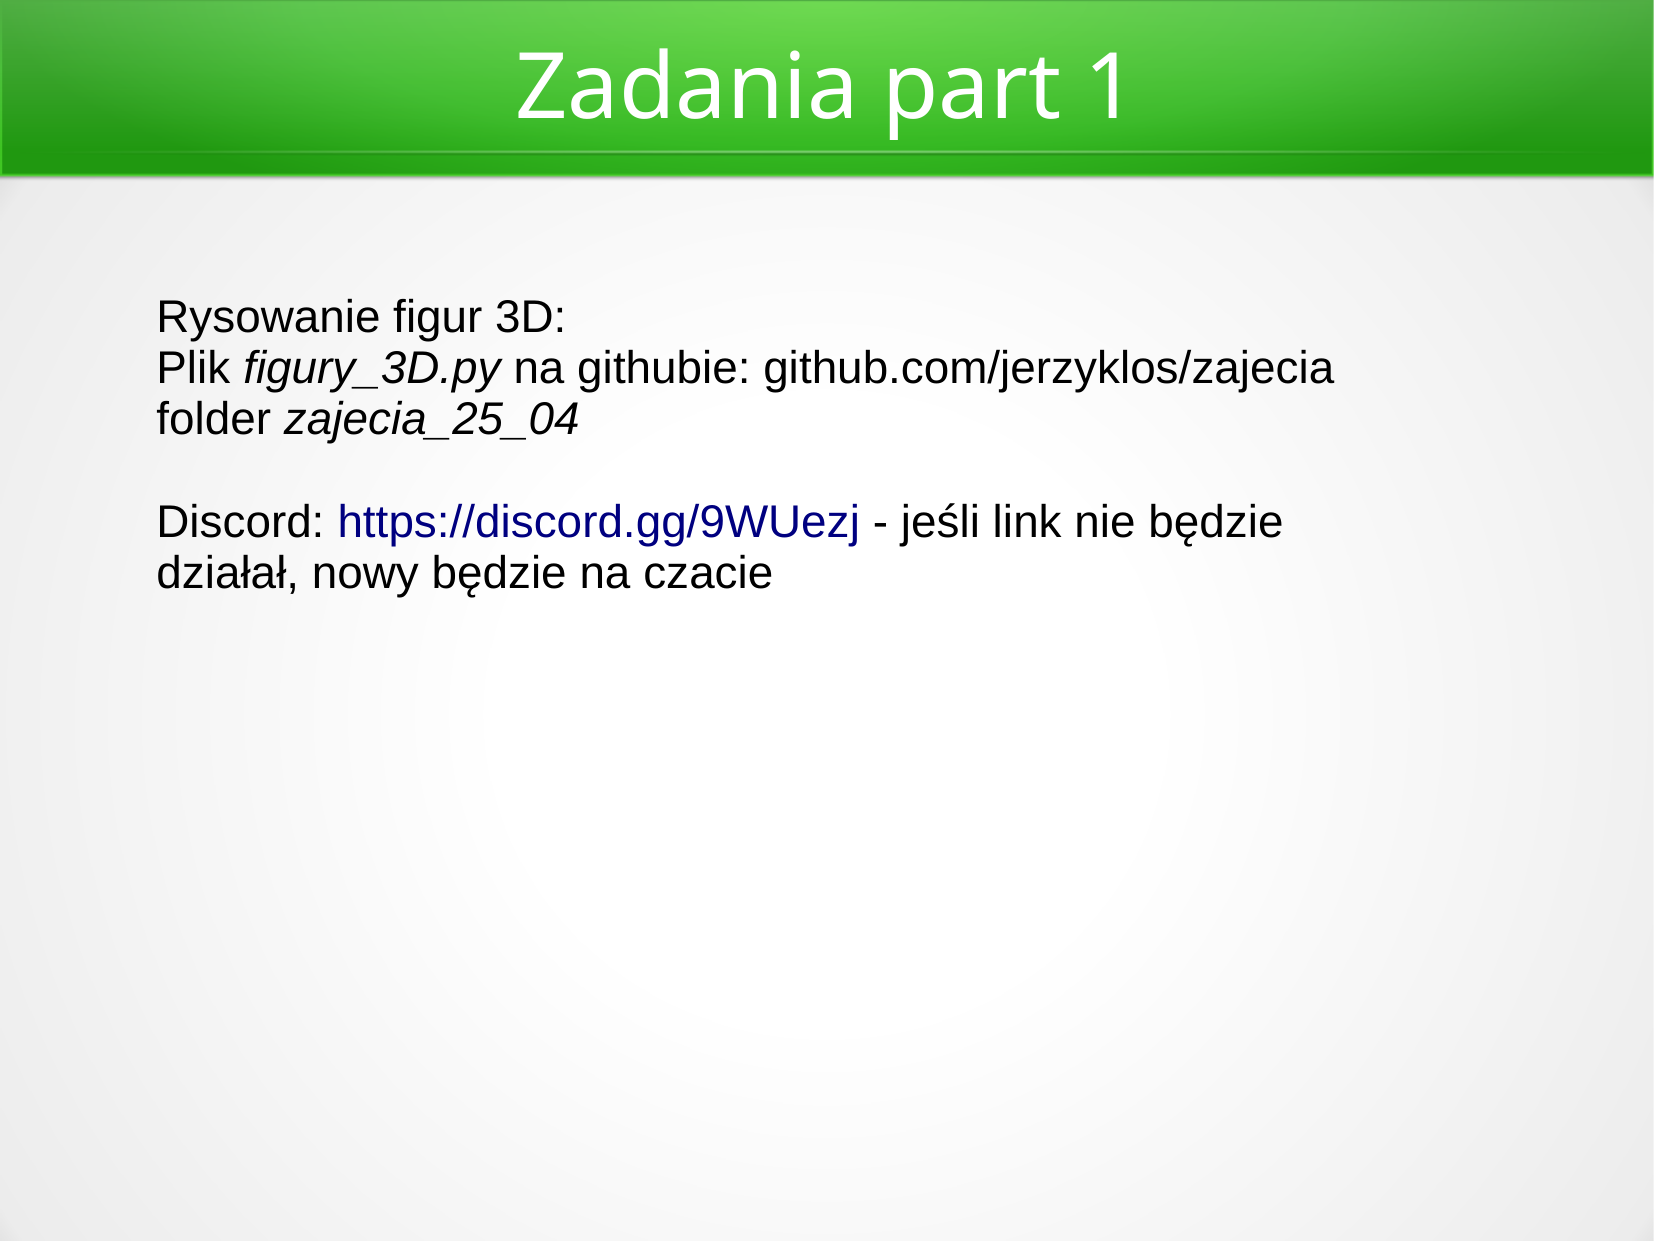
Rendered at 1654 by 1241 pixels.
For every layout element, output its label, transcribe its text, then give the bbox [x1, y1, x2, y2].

picture [0, 0, 1654, 1241]
title Zadania part 1 [82, 11, 1571, 154]
text_box Rysowanie figur 3D: Plik figury_3D.py na githubie: github.com/jerzyklos/zajecia folder zajecia_25_04 Discord: https://discord.gg/9WUezj - jeśli link nie będzie działał, nowy będzie na czacie [141, 283, 1406, 606]
